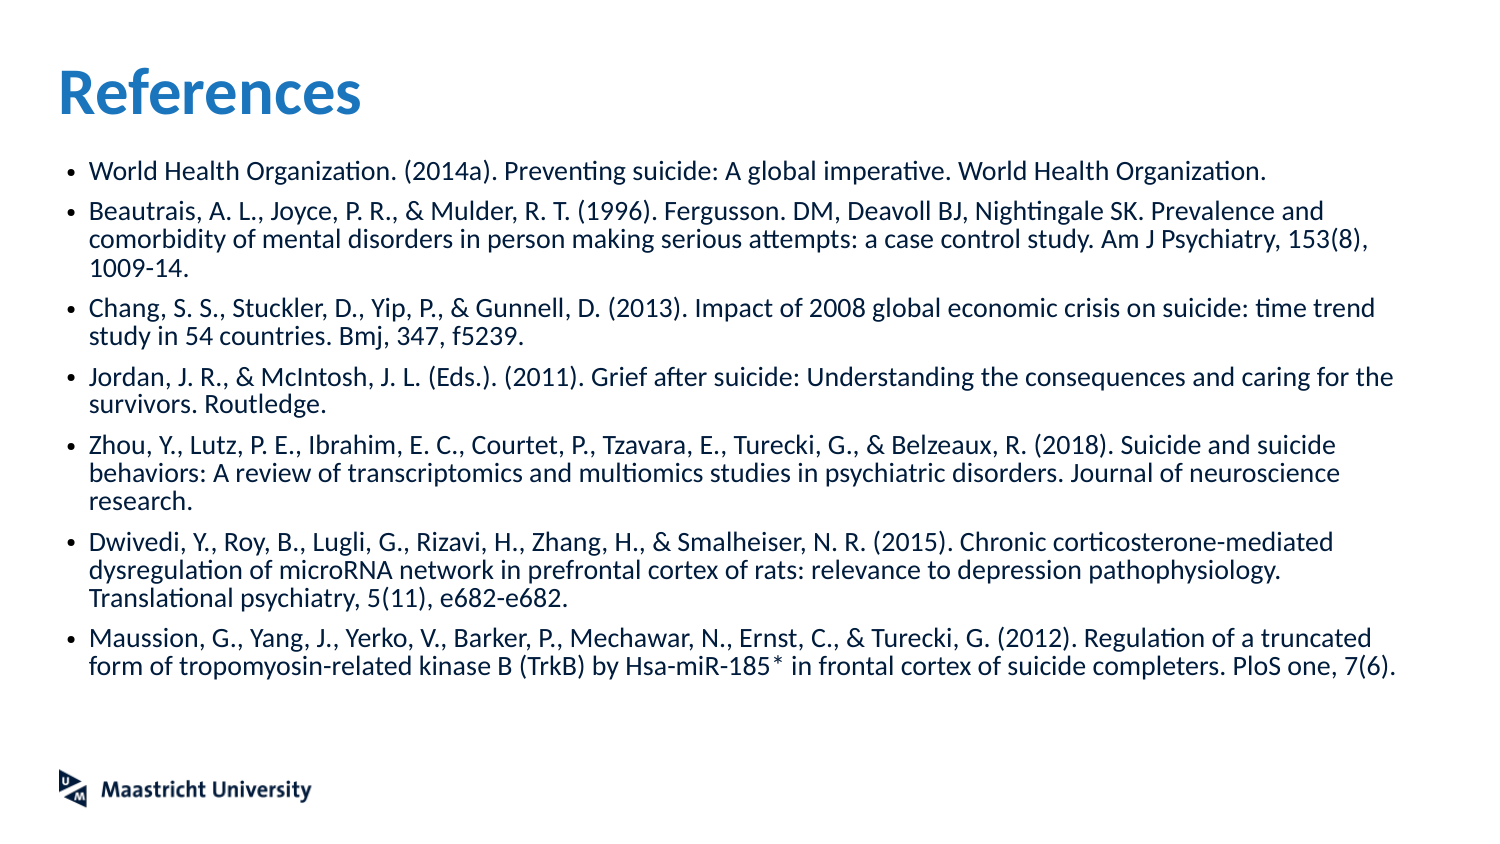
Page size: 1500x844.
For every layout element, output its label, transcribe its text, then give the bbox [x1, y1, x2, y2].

list World Health Organization. (2014a). Preventing suicide: A global imperative. World Health Organization. Beautrais, A. L., Joyce, P. R., & Mulder, R. T. (1996). Fergusson. DM, Deavoll BJ, Nightingale SK. Prevalence and comorbidity of mental disorders in person making serious attempts: a case control study. Am J Psychiatry, 153(8), 1009-14. Chang, S. S., Stuckler, D., Yip, P., & Gunnell, D. (2013). Impact of 2008 global economic crisis on suicide: time trend study in 54 countries. Bmj, 347, f5239. Jordan, J. R., & McIntosh, J. L. (Eds.). (2011). Grief after suicide: Understanding the consequences and caring for the survivors. Routledge. Zhou, Y., Lutz, P. E., Ibrahim, E. C., Courtet, P., Tzavara, E., Turecki, G., & Belzeaux, R. (2018). Suicide and suicide behaviors: A review of transcriptomics and multiomics studies in psychiatric disorders. Journal of neuroscience research. Dwivedi, Y., Roy, B., Lugli, G., Rizavi, H., Zhang, H., & Smalheiser, N. R. (2015). Chronic corticosterone-mediated dysregulation of microRNA network in prefrontal cortex of rats: relevance to depression pathophysiology. Translational psychiatry, 5(11), e682-e682. Maussion, G., Yang, J., Yerko, V., Barker, P., Mechawar, N., Ernst, C., & Turecki, G. (2012). Regulation of a truncated form of tropomyosin-related kinase B (TrkB) by Hsa-miR-185* in frontal cortex of suicide completers. PloS one, 7(6). [59, 159, 1425, 707]
title References [59, 50, 1425, 144]
